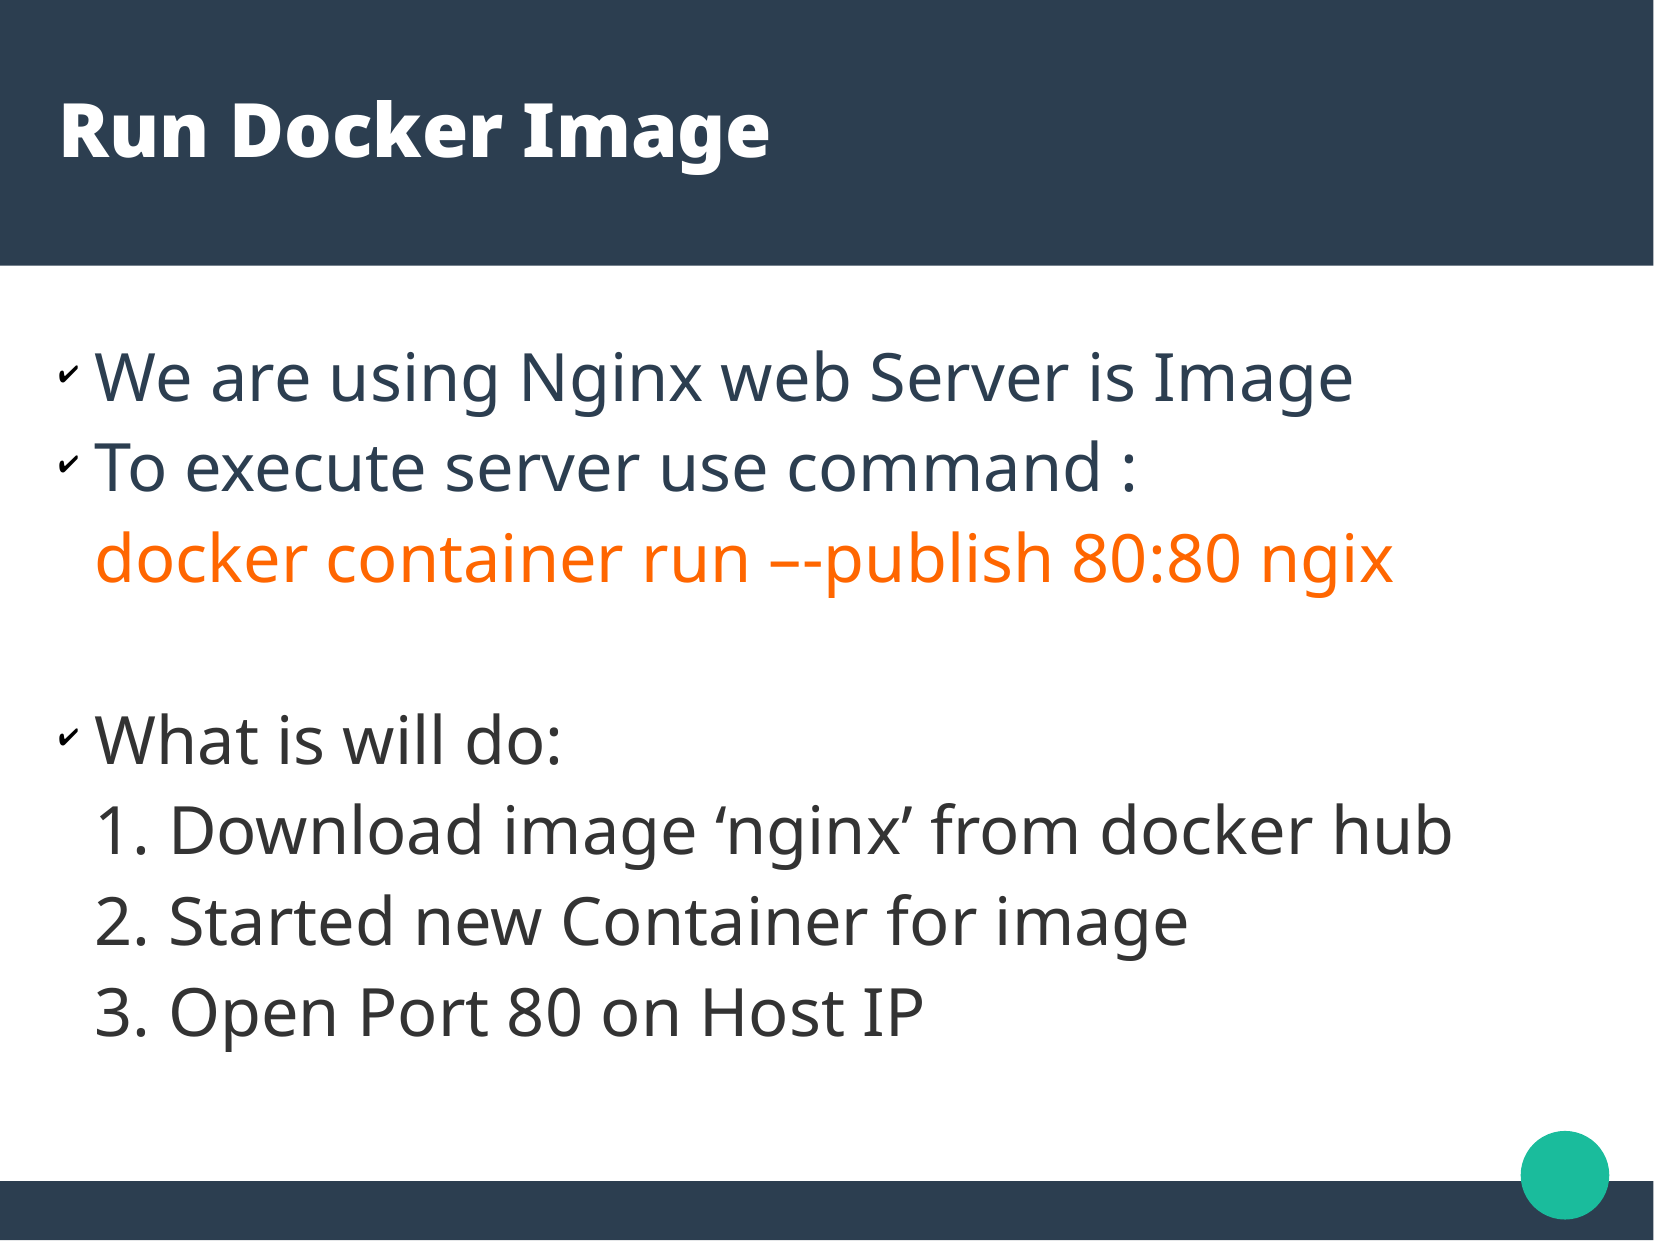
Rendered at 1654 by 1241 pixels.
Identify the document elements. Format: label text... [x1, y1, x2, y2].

subtitle We are using Nginx web Server is Image To execute server use command : docker container run –-publish 80:80 ngix What is will do: 1. Download image ‘nginx’ from docker hub 2. Started new Container for image 3. Open Port 80 on Host IP [59, 324, 1595, 1152]
title Run Docker Image [59, 49, 1595, 207]
